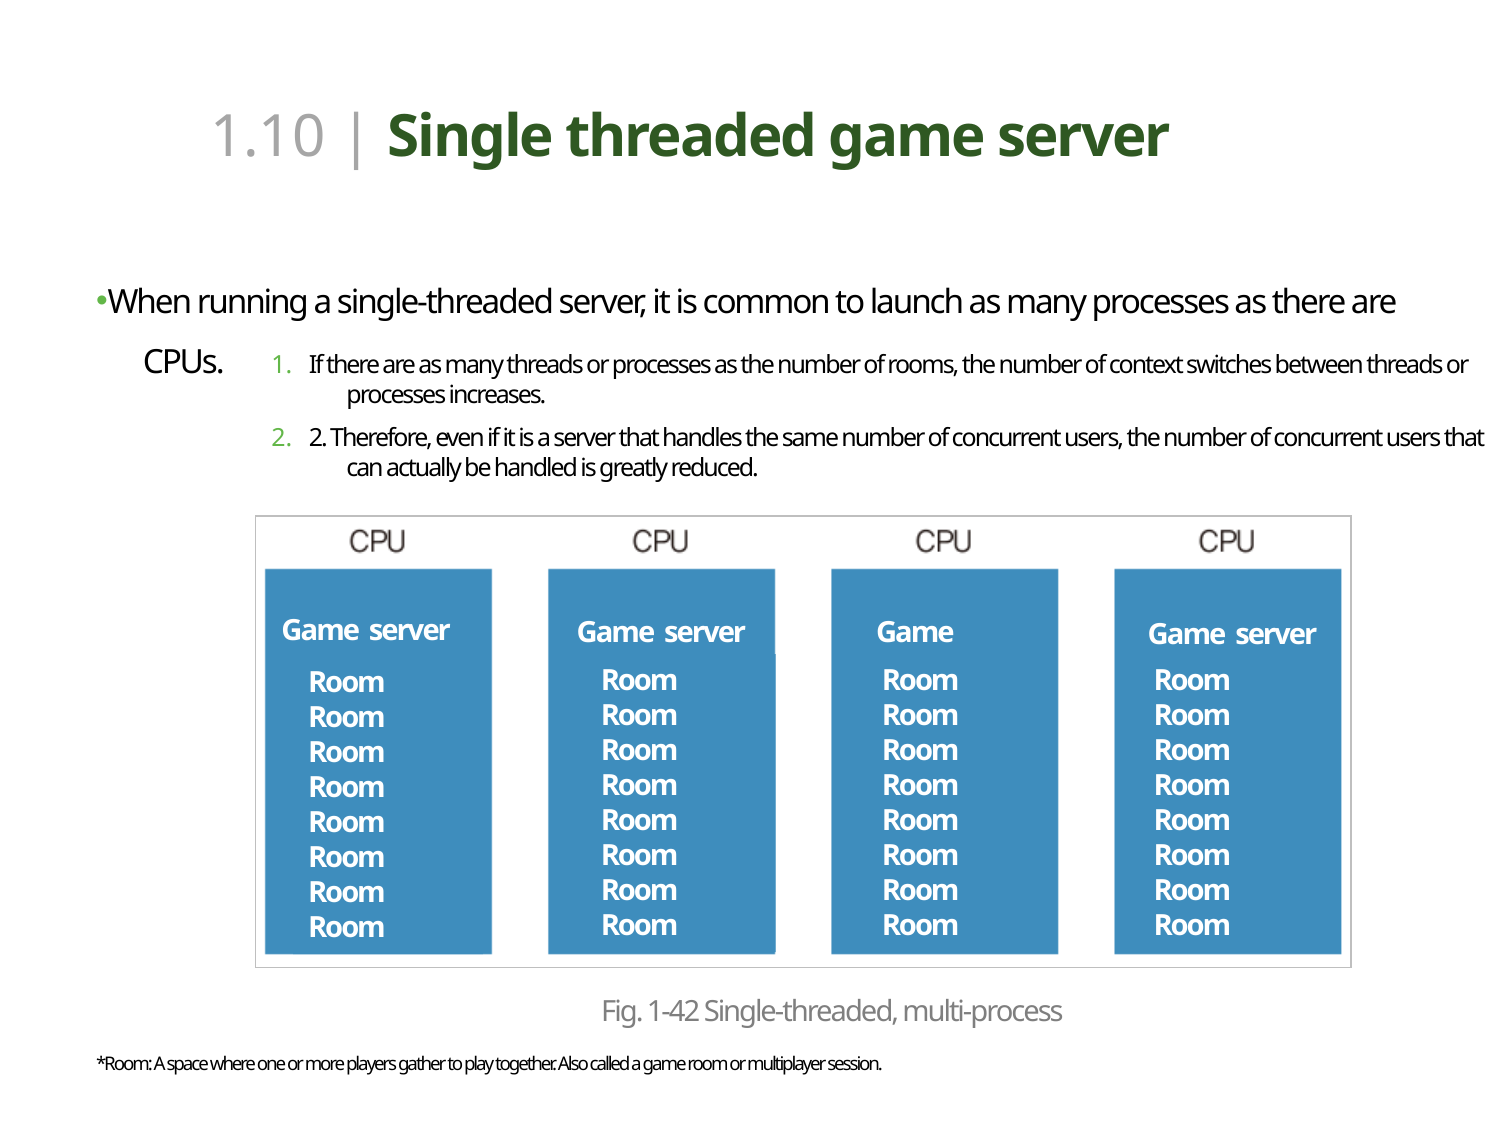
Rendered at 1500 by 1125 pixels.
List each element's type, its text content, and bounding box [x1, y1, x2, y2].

text_box When running a single-threaded server, it is common to launch as many processes as there are CPUs. [81, 252, 1422, 384]
picture [256, 516, 1351, 967]
text_box Room Room Room Room Room Room Room Room [585, 654, 776, 953]
text_box *Room: A space where one or more players gather to play together. Also called a game room or multiplayer session. [81, 1043, 1010, 1082]
text_box Game server [561, 605, 770, 657]
text_box Room Room Room Room Room Room Room Room [1138, 654, 1329, 953]
text_box 1.10 | Single threaded game server [165, 89, 1216, 176]
text_box Room Room Room Room Room Room Room Room [293, 656, 483, 955]
text_box Fig. 1-42 Single-threaded, multi-process [586, 984, 1085, 1036]
text_box Room Room Room Room Room Room Room Room [866, 654, 1057, 953]
text_box Game server [861, 605, 1057, 657]
text_box If there are as many threads or processes as the number of rooms, the number of context switches between threads or processes increases. 2. Therefore, even if it is a server that handles the same number of concurrent users, the number of concurrent users that can actually be handled is greatly reduced. [256, 341, 1500, 491]
text_box Game server [1132, 607, 1335, 658]
text_box Game server [266, 603, 480, 655]
